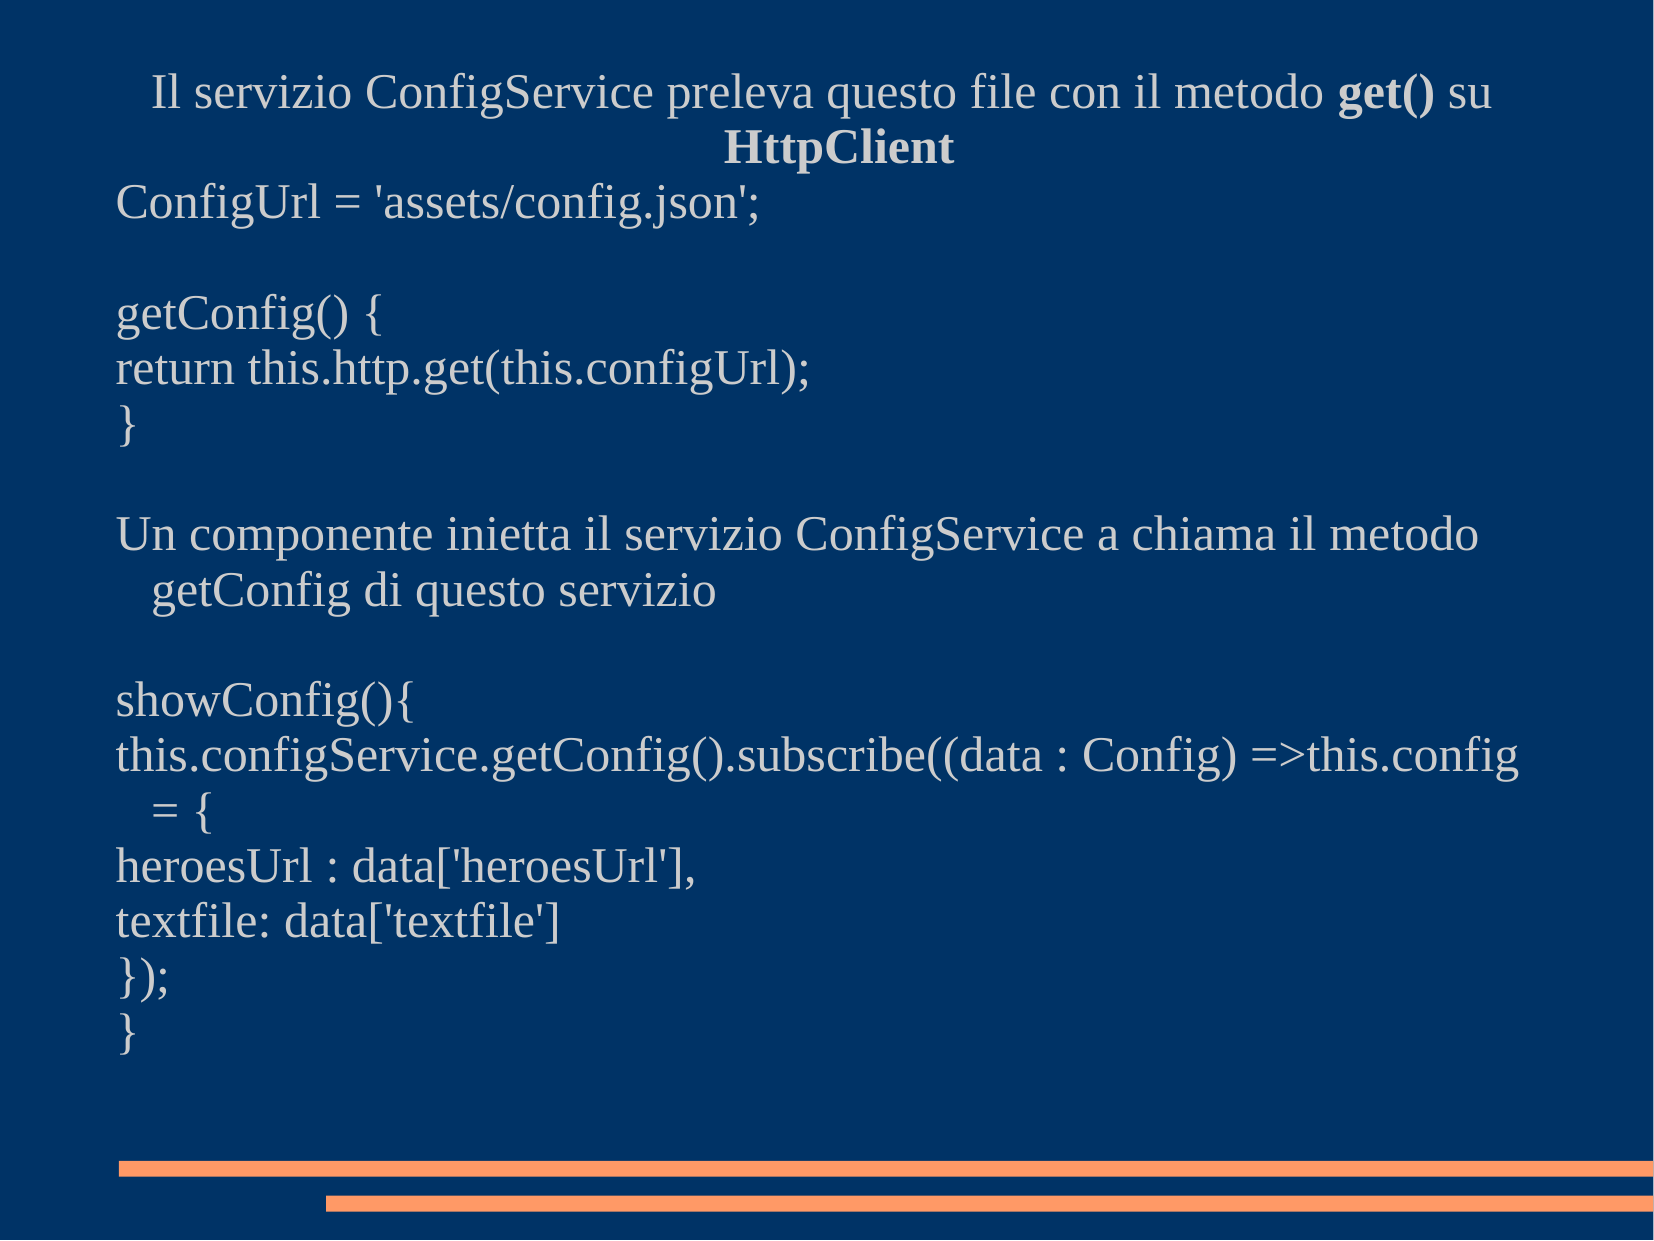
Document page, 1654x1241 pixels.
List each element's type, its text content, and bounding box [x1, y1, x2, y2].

subtitle Il servizio ConfigService preleva questo file con il metodo get() su HttpClient ConfigUrl = 'assets/config.json'; getConfig() { return this.http.get(this.configUrl); } Un componente inietta il servizio ConfigService a chiama il metodo getConfig di questo servizio showConfig(){ this.configService.getConfig().subscribe((data : Config) =>this.config = { heroesUrl : data['heroesUrl'], textfile: data['textfile'] }); } [115, 46, 1528, 1132]
